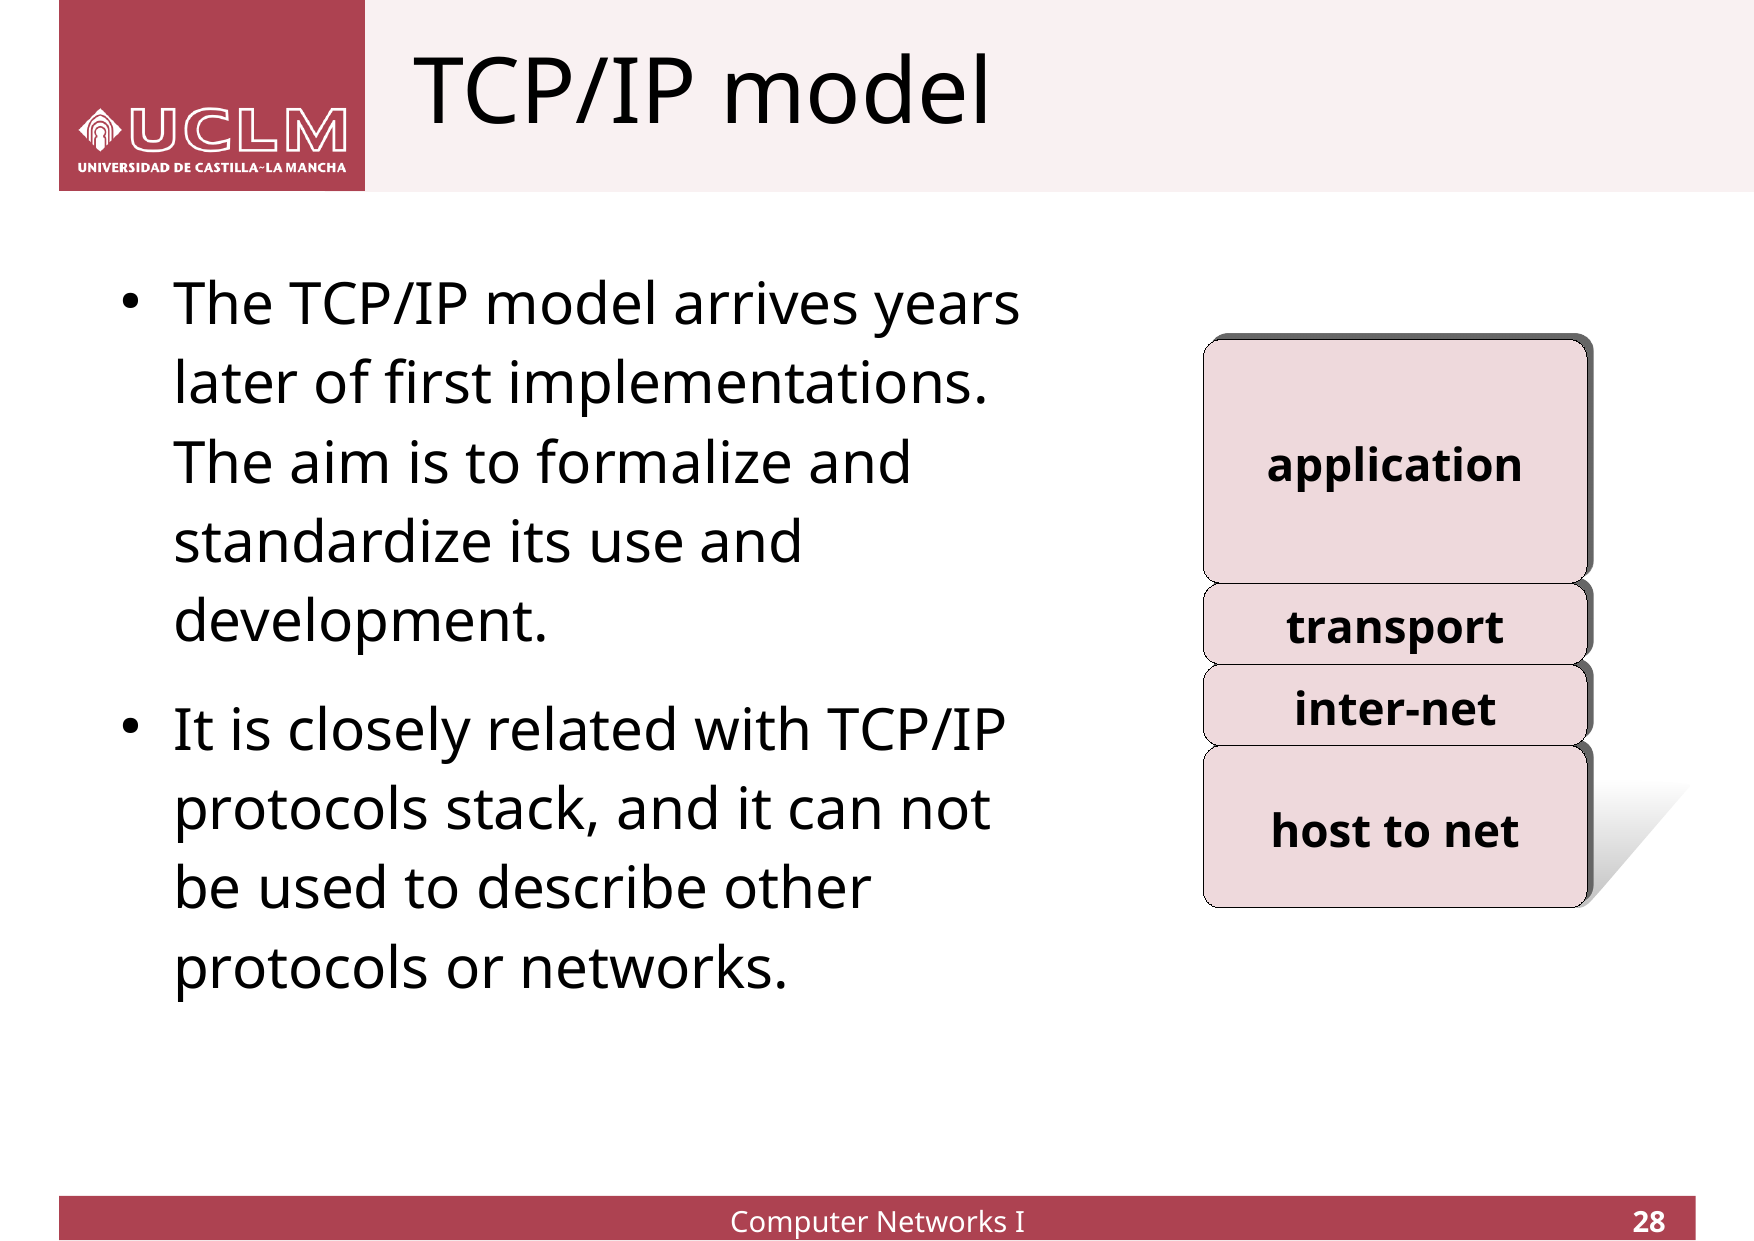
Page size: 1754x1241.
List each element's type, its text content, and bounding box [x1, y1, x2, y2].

text_box transport [1203, 583, 1588, 665]
text_box inter-net [1203, 664, 1588, 746]
title TCP/IP model [413, 0, 1667, 198]
text_box application [1203, 339, 1588, 584]
text_box host to net [1203, 746, 1588, 908]
picture [59, 0, 365, 191]
list The TCP/IP model arrives years later of first implementations. The aim is to formalize and standardize its use and development. It is closely related with TCP/IP protocols stack, and it can not be used to describe other protocols or networks. [87, 254, 1071, 1074]
text_box [1575, 779, 1691, 908]
